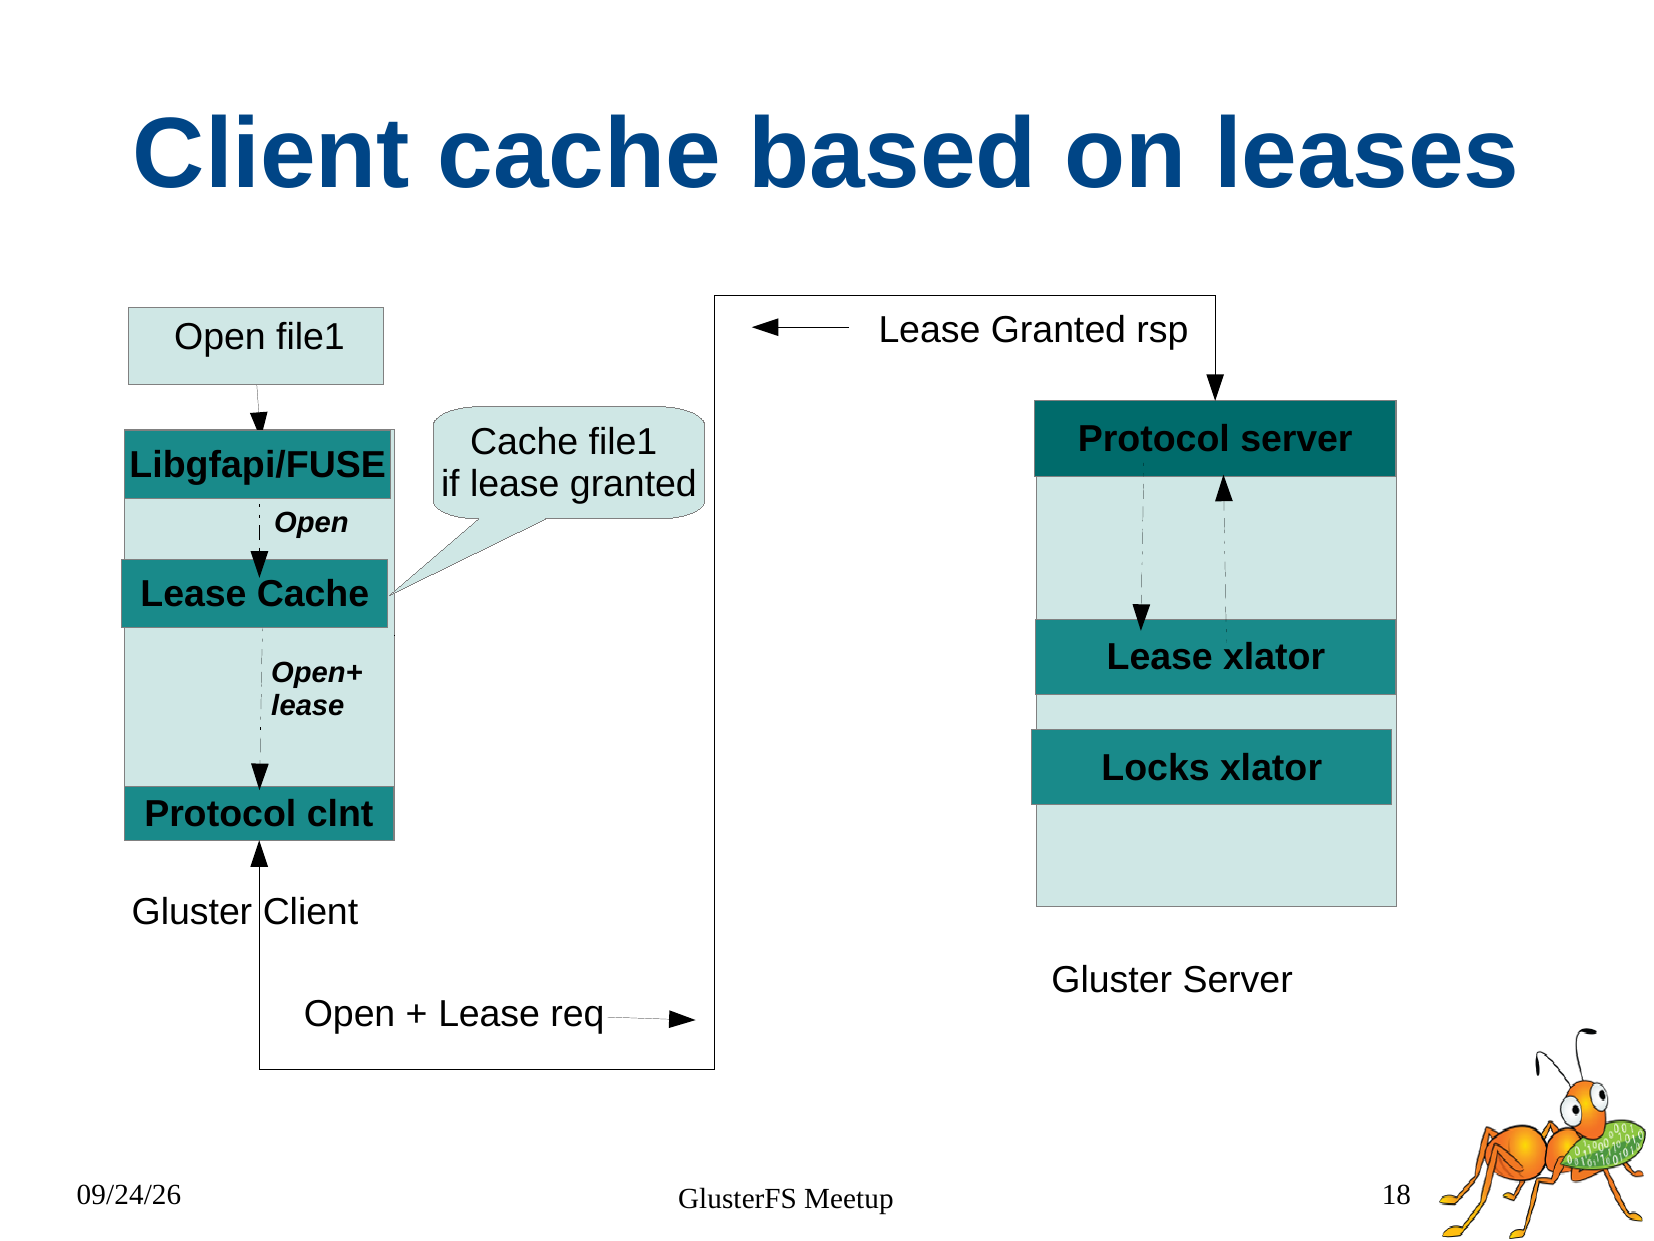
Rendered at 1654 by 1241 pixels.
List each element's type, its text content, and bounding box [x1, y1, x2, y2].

text_box Libgfapi/FUSE [124, 430, 391, 499]
text_box Lease Granted rsp [863, 300, 1218, 400]
text_box Locks xlator [1031, 729, 1392, 805]
text_box Open+ lease [256, 648, 378, 729]
text_box [128, 365, 384, 385]
picture [1436, 1027, 1648, 1241]
text_box Open + Lease req [288, 985, 643, 1043]
text_box Gluster Client [116, 883, 477, 941]
text_box Protocol server [1034, 400, 1396, 477]
text_box Open [259, 498, 372, 546]
text_box Protocol clnt [124, 786, 394, 841]
text_box Lease Cache [121, 559, 388, 628]
text_box Cache file1 if lease granted [389, 406, 705, 596]
text_box Lease xlator [1035, 619, 1396, 695]
text_box Open file1 [113, 307, 406, 365]
text_box Gluster Server [1036, 951, 1397, 1009]
text_box [1036, 400, 1397, 907]
title Client cache based on leases [82, 49, 1571, 257]
text_box [124, 429, 395, 841]
